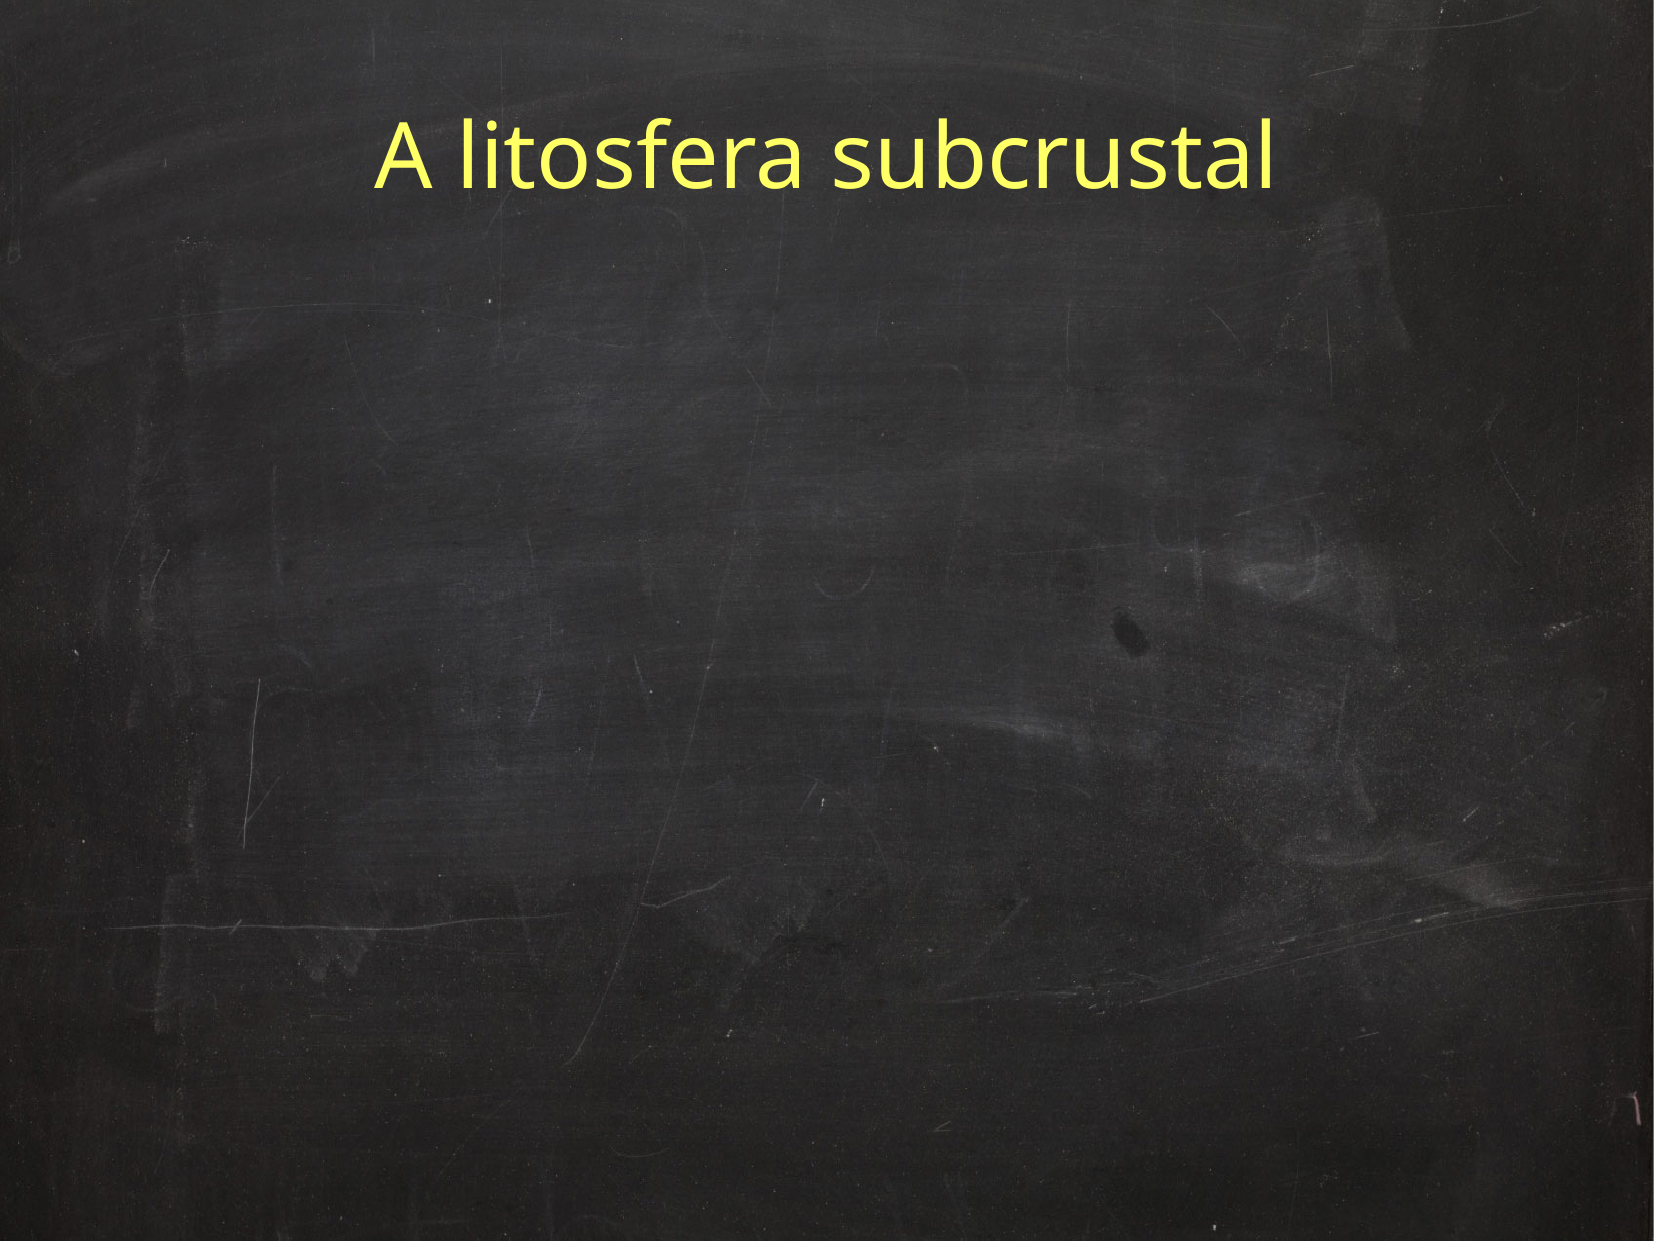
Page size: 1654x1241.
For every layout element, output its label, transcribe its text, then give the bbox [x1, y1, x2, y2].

picture [0, 0, 1654, 1241]
title A litosfera subcrustal [82, 56, 1571, 250]
